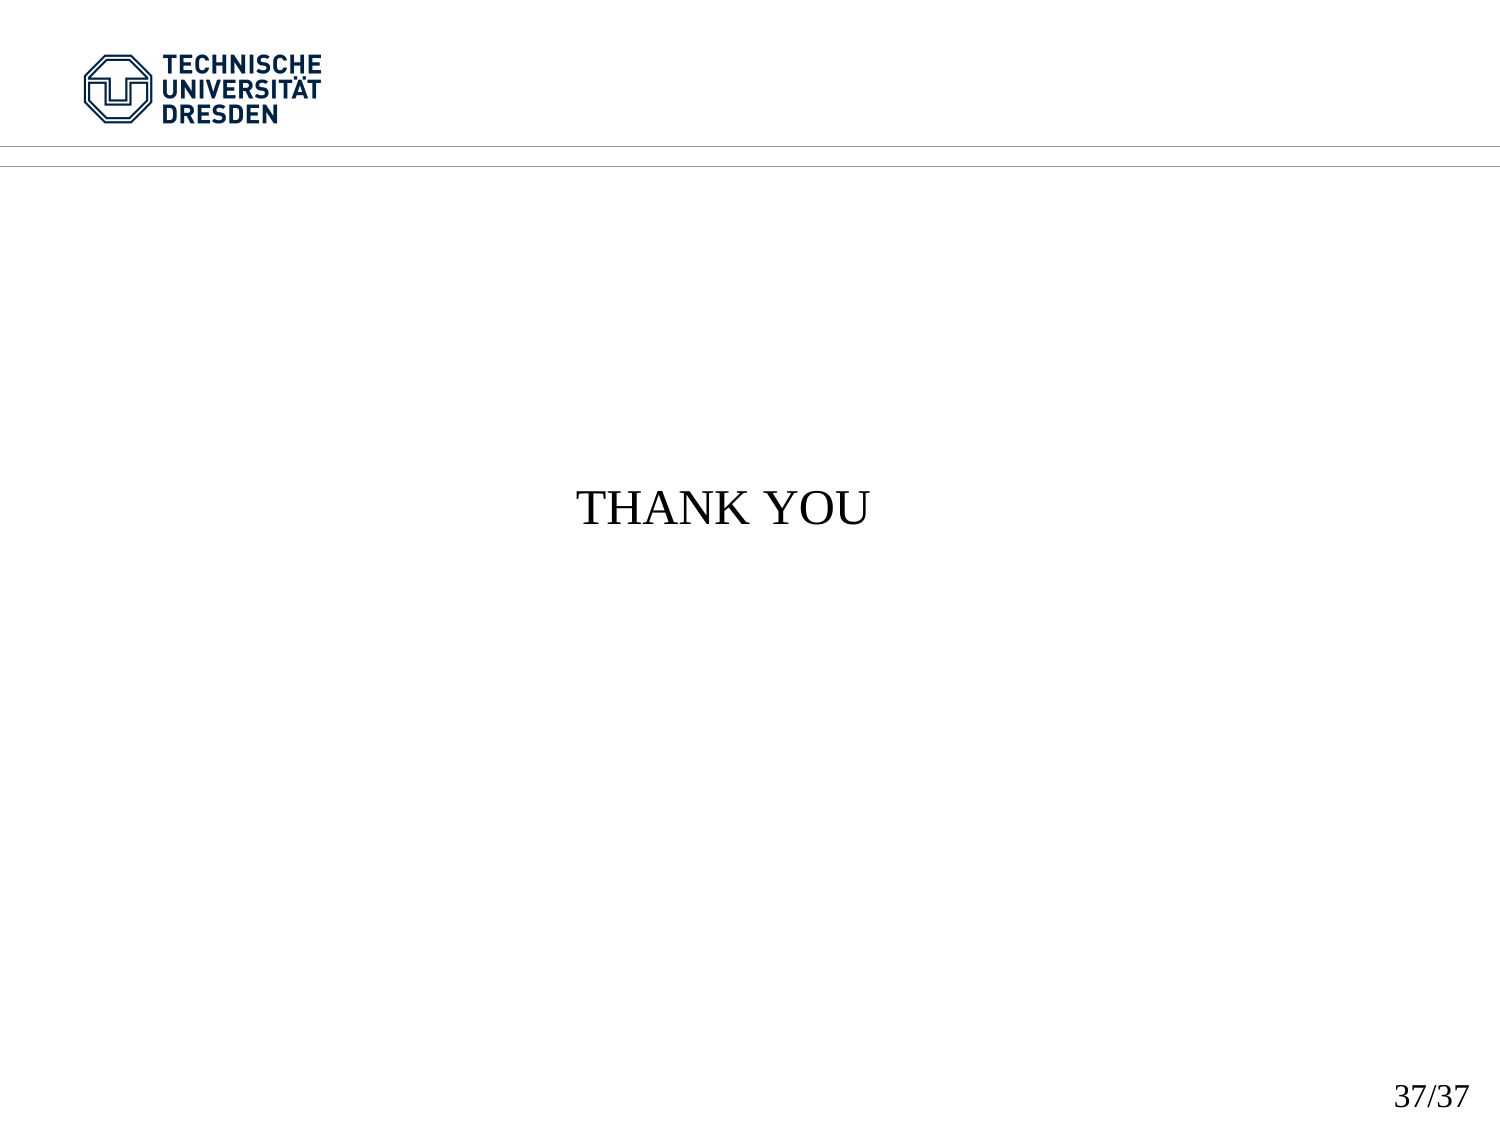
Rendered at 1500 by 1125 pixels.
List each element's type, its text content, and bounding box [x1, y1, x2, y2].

text_box THANK YOU [561, 472, 1093, 543]
picture [83, 54, 321, 124]
